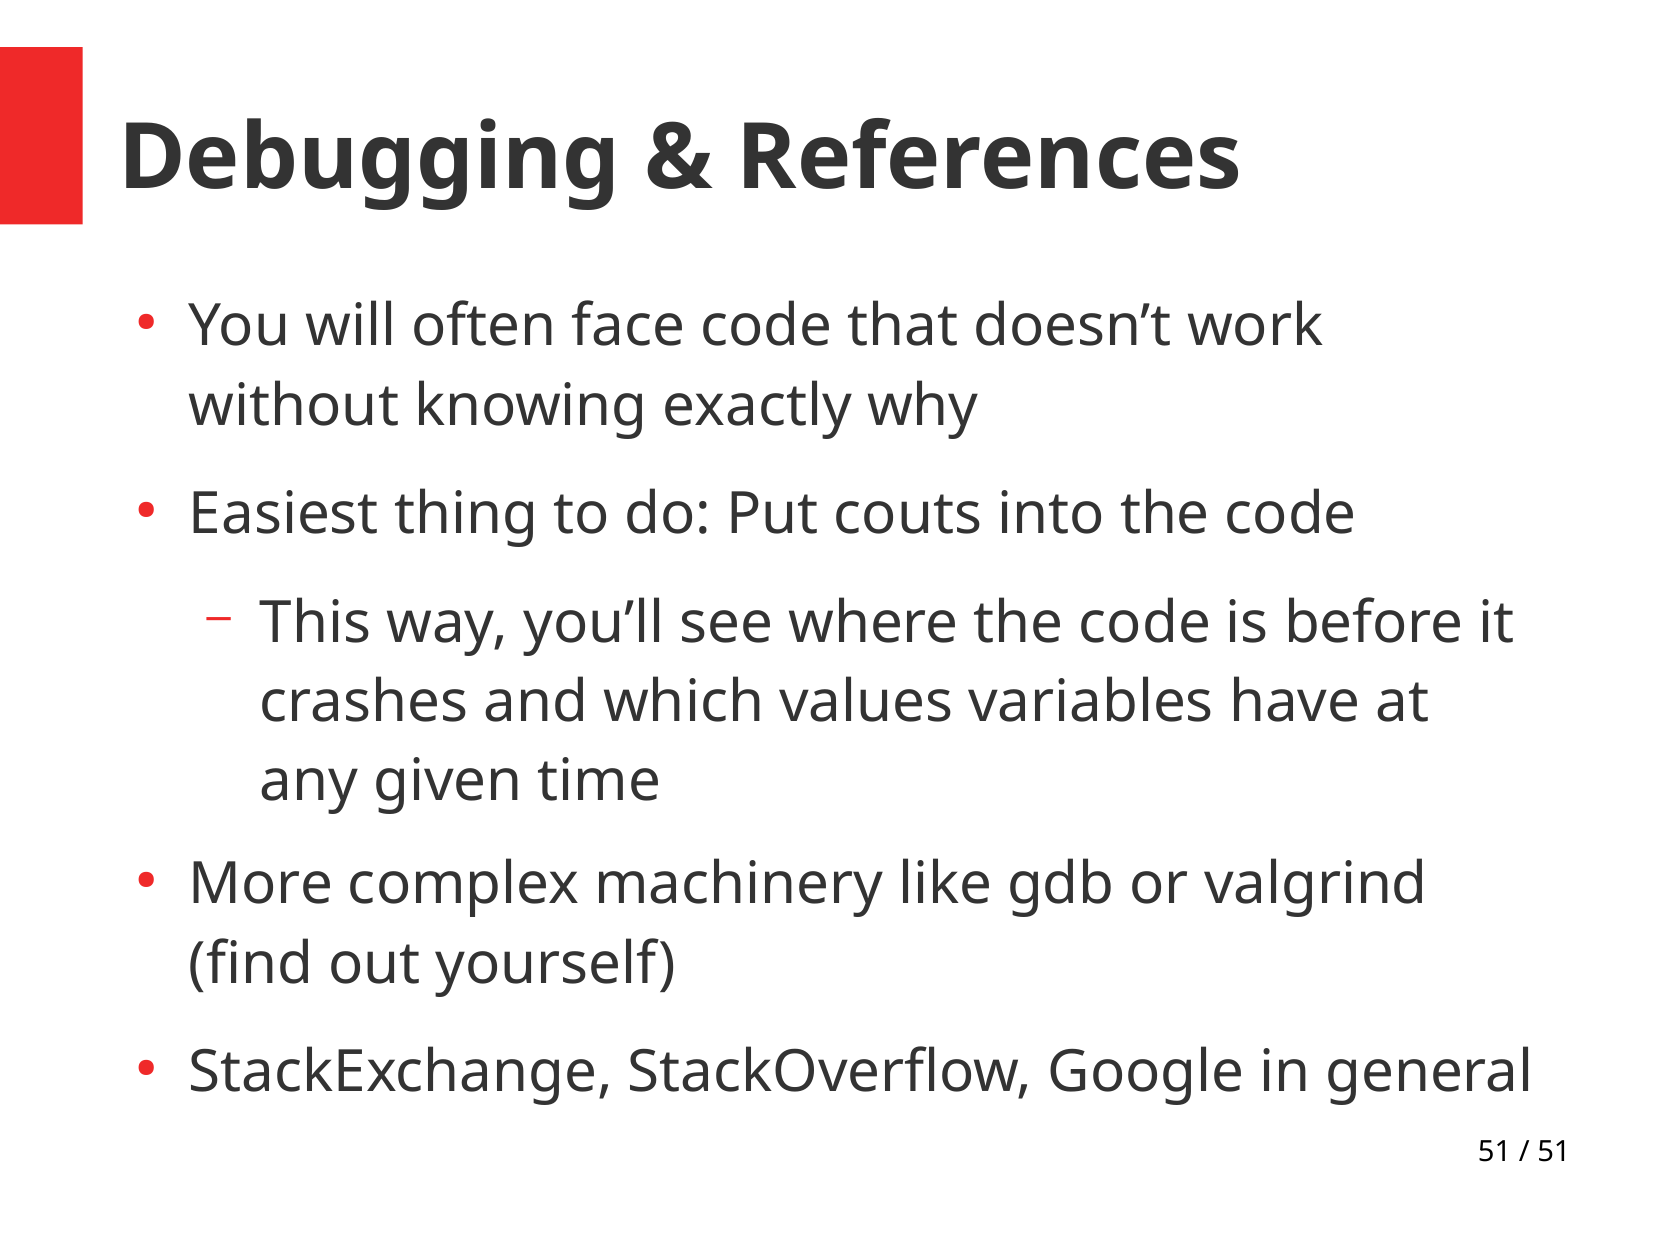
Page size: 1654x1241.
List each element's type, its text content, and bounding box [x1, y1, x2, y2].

list You will often face code that doesn’t work without knowing exactly why Easiest thing to do: Put couts into the code This way, you’ll see where the code is before it crashes and which values variables have at any given time More complex machinery like gdb or valgrind (find out yourself) StackExchange, StackOverflow, Google in general [118, 283, 1536, 1003]
title Debugging & References [118, 49, 1571, 257]
